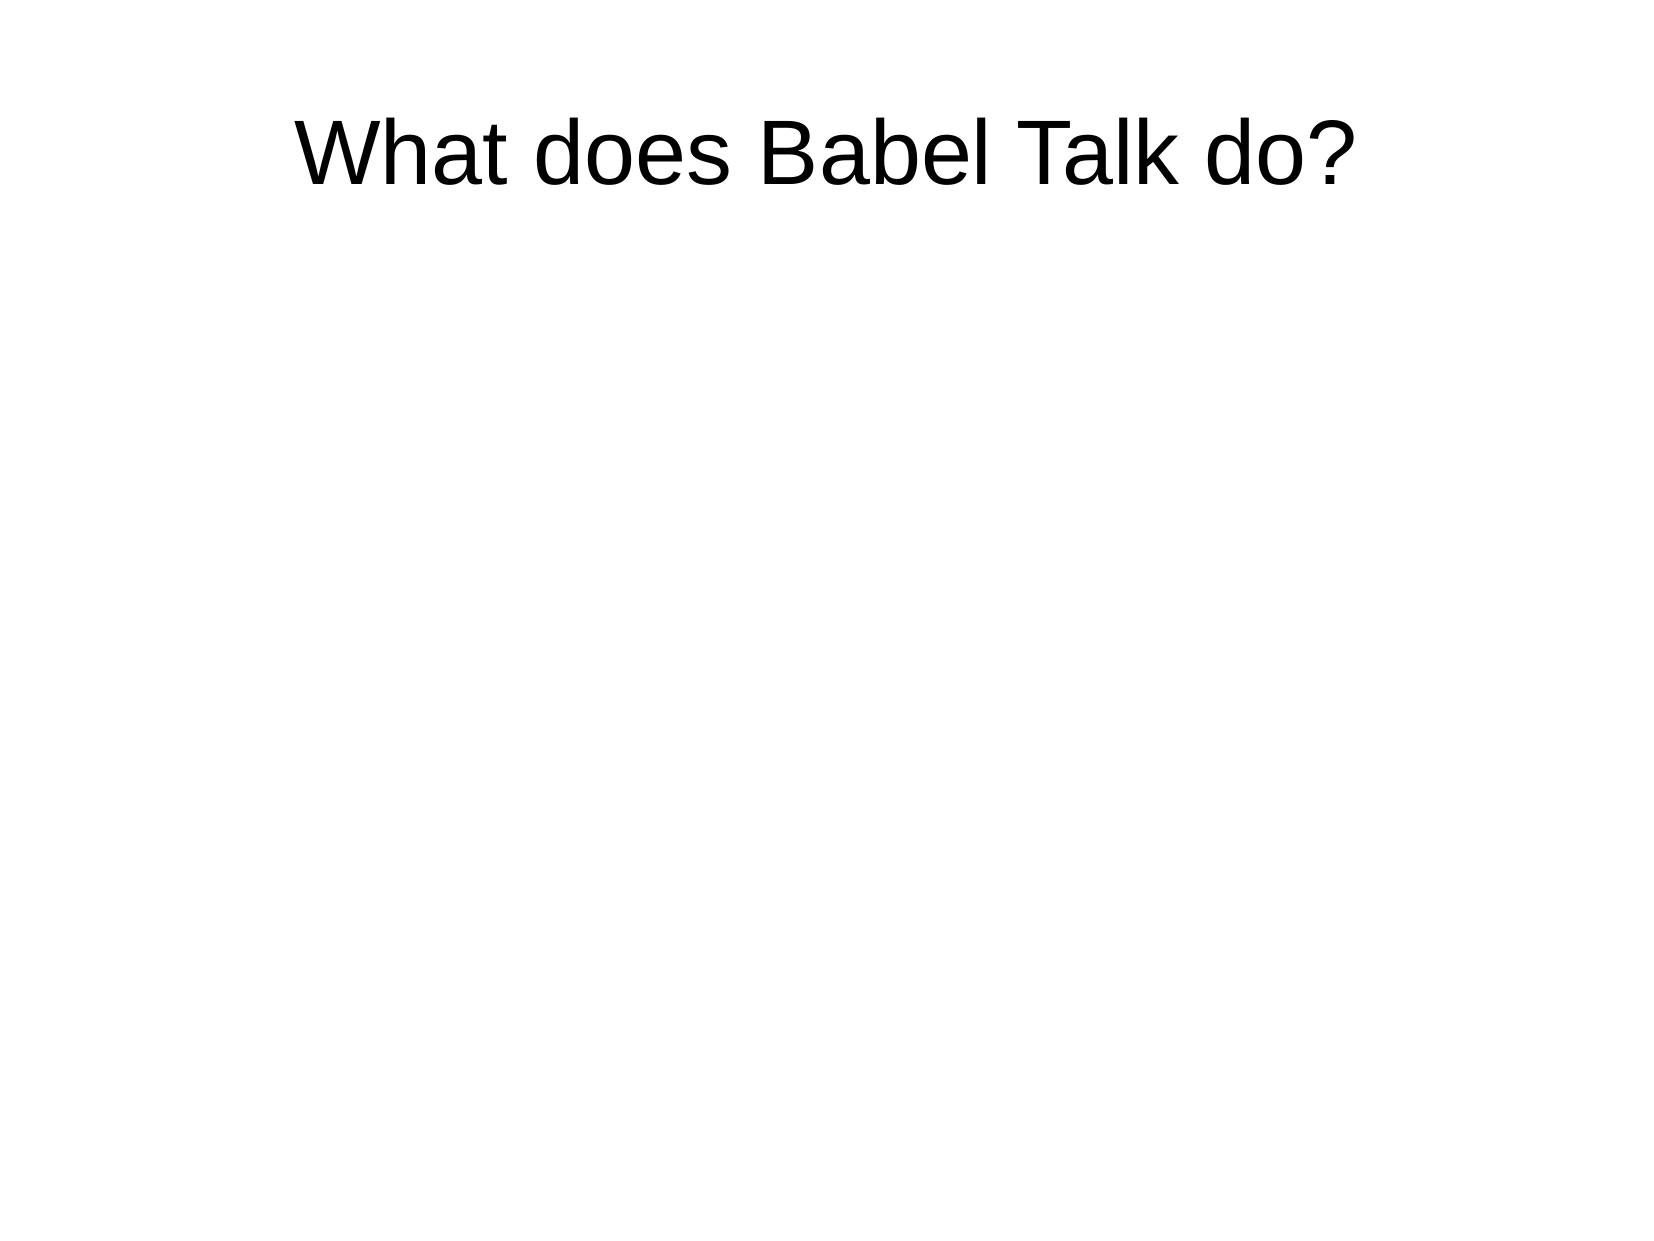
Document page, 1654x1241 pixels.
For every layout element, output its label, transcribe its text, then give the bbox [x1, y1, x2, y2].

title What does Babel Talk do? [82, 49, 1571, 257]
